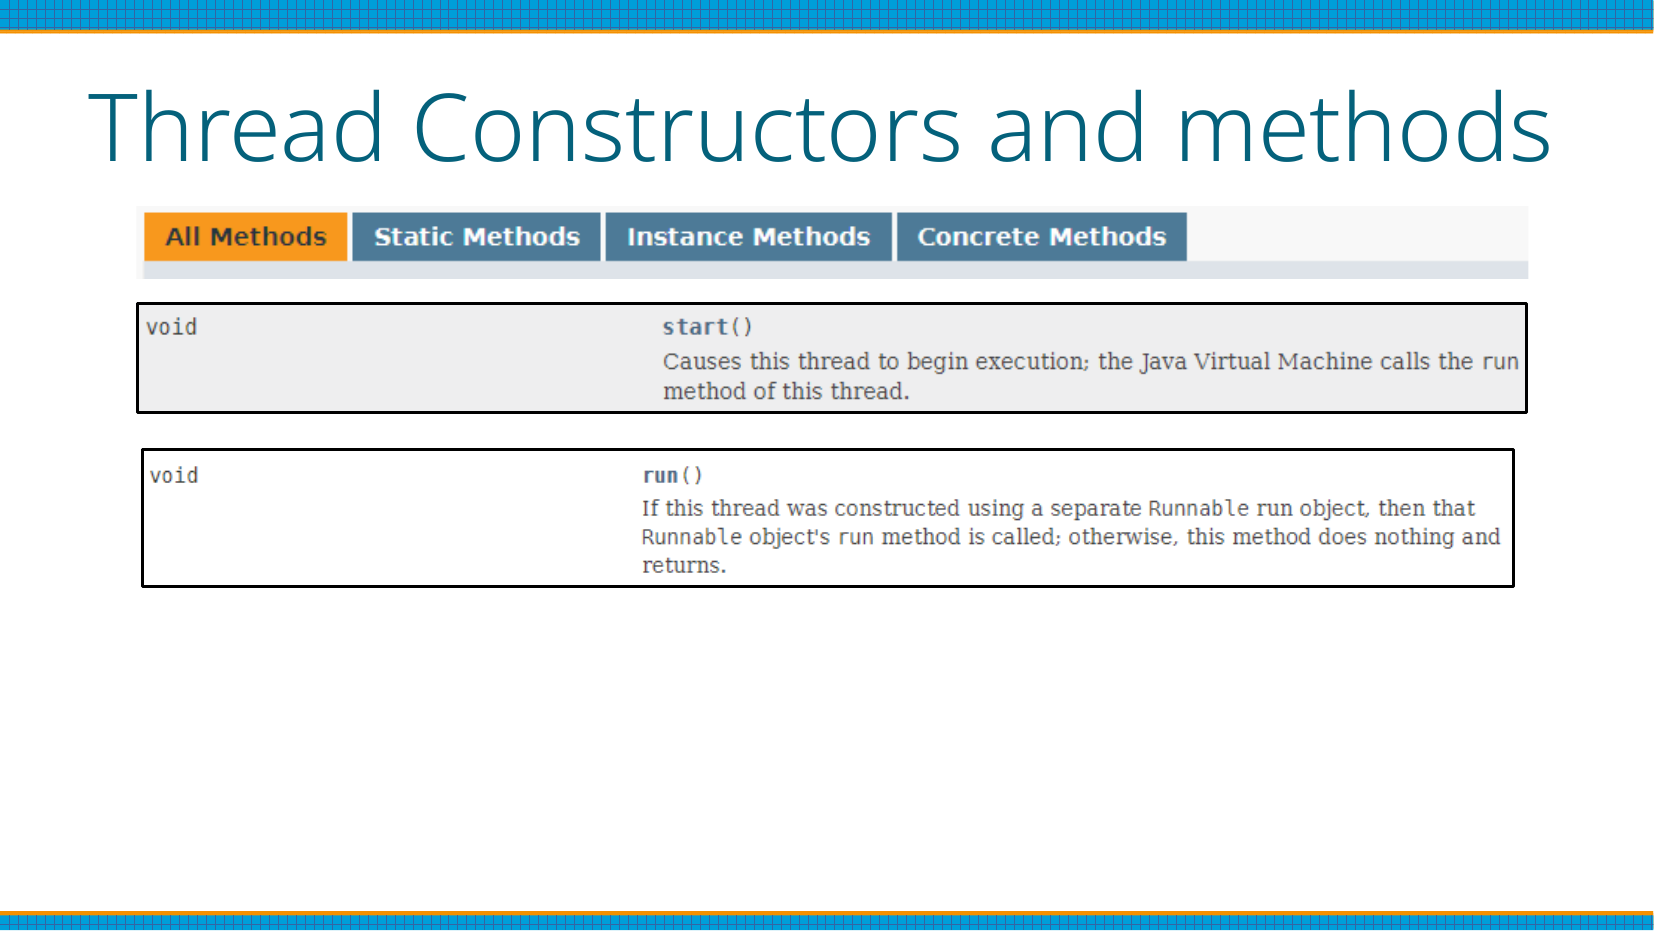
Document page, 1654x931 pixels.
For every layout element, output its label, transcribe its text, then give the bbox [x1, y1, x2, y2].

picture [143, 451, 1512, 585]
picture [139, 305, 1526, 412]
picture [136, 206, 1529, 279]
title Thread Constructors and methods [88, 44, 1565, 207]
